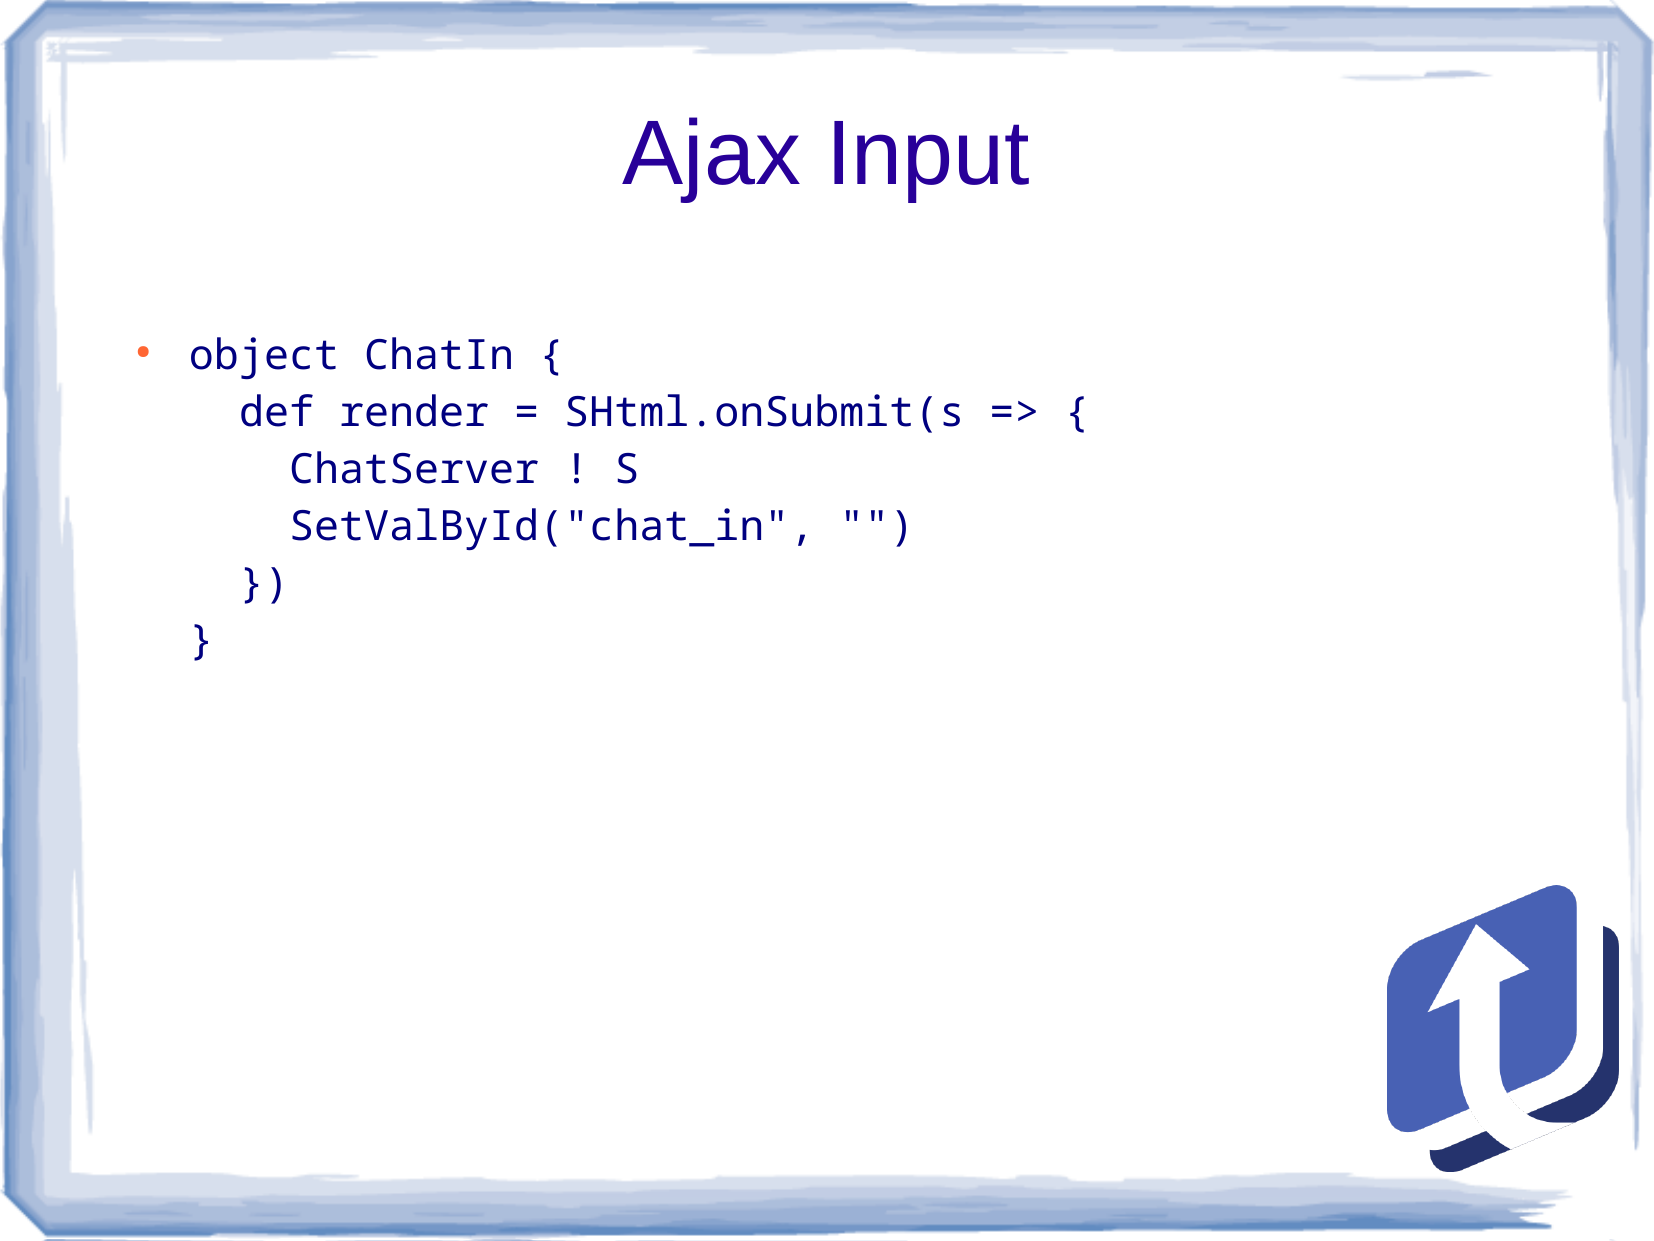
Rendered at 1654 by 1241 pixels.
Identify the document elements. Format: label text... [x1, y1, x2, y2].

picture [0, 0, 1654, 1241]
title Ajax Input [82, 56, 1571, 250]
list object ChatIn { def render = SHtml.onSubmit(s => { ChatServer ! S SetValById("chat_in", "") }) } [118, 324, 1571, 1129]
